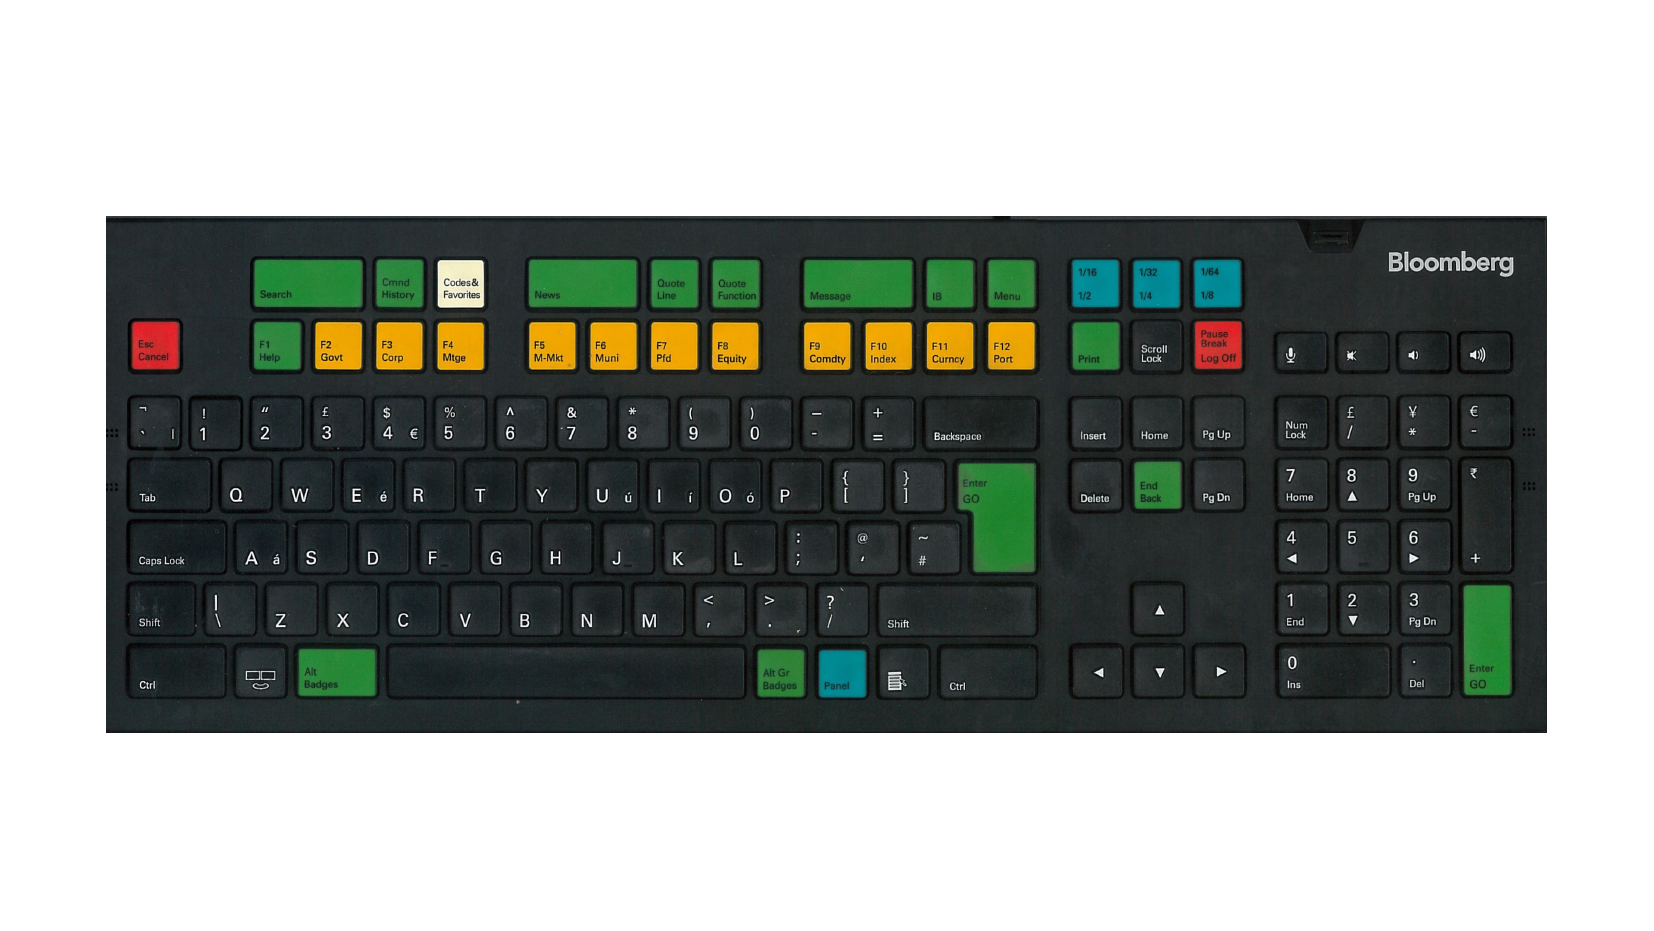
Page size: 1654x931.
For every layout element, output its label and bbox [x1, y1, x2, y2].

picture [106, 216, 1547, 733]
